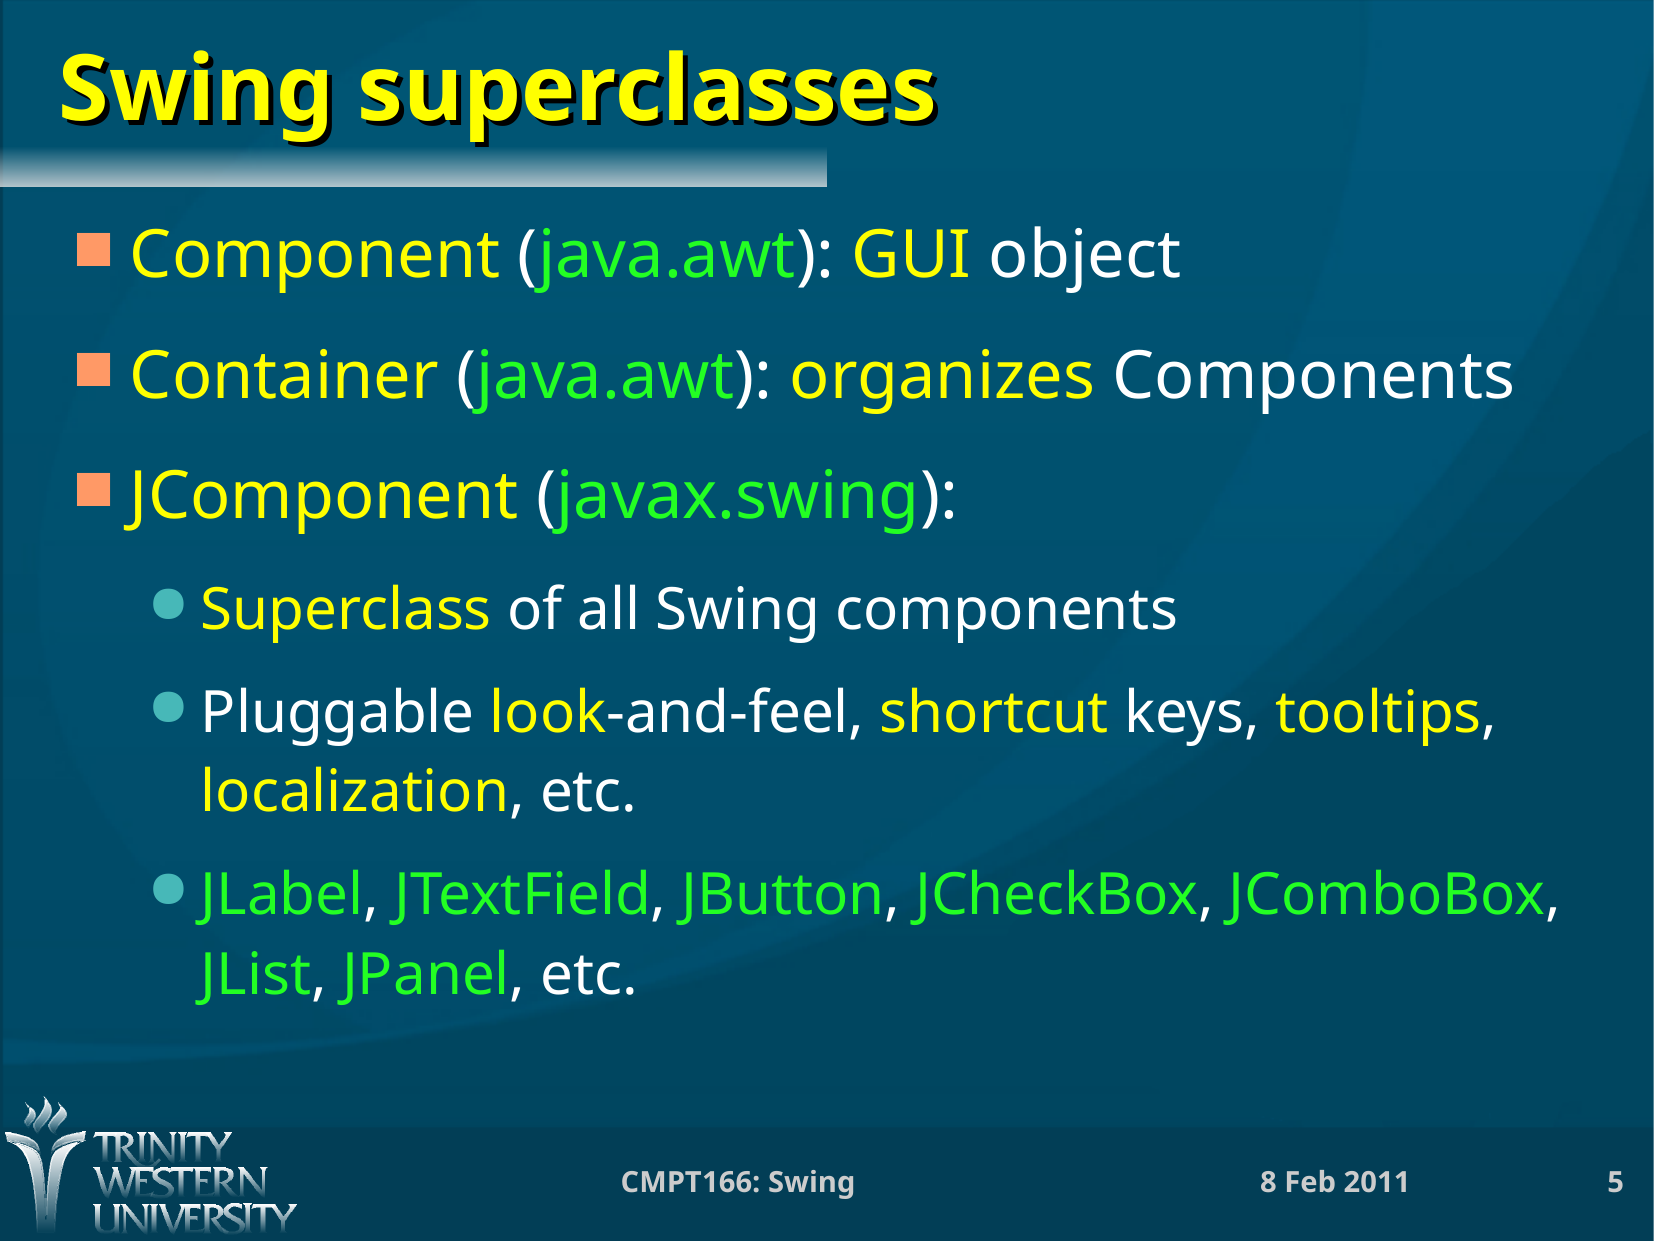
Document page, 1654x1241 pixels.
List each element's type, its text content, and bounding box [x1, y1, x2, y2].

picture [38, 1227, 54, 1232]
title Swing superclasses [59, 19, 1595, 148]
list Component (java.awt): GUI object Container (java.awt): organizes Components JComponent (javax.swing): Superclass of all Swing components Pluggable look-and-feel, shortcut keys, tooltips, localization, etc. JLabel, JTextField, JButton, JCheckBox, JComboBox, JList, JPanel, etc. [59, 206, 1625, 1026]
